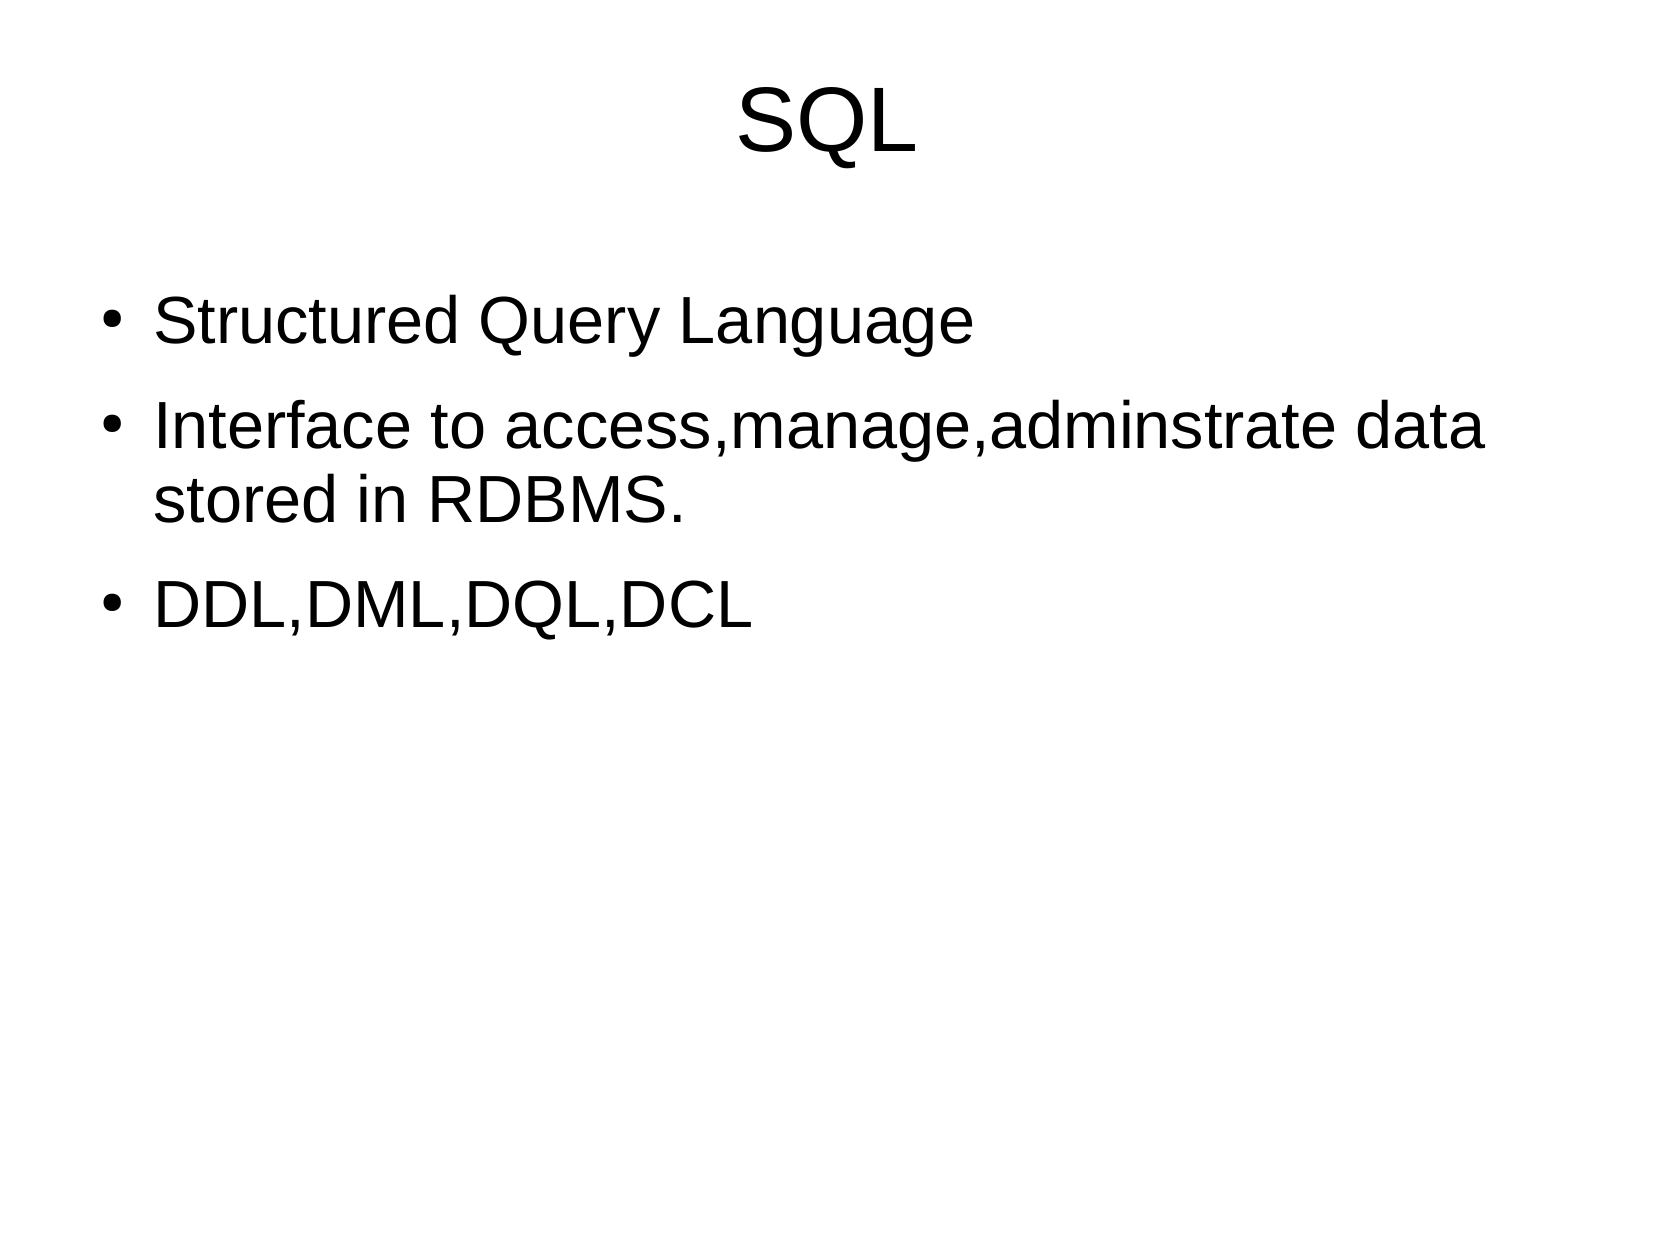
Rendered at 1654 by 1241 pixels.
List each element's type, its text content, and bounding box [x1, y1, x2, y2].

list Structured Query Language Interface to access,manage,adminstrate data stored in RDBMS. DDL,DML,DQL,DCL [82, 283, 1571, 1086]
title SQL [82, 59, 1571, 283]
